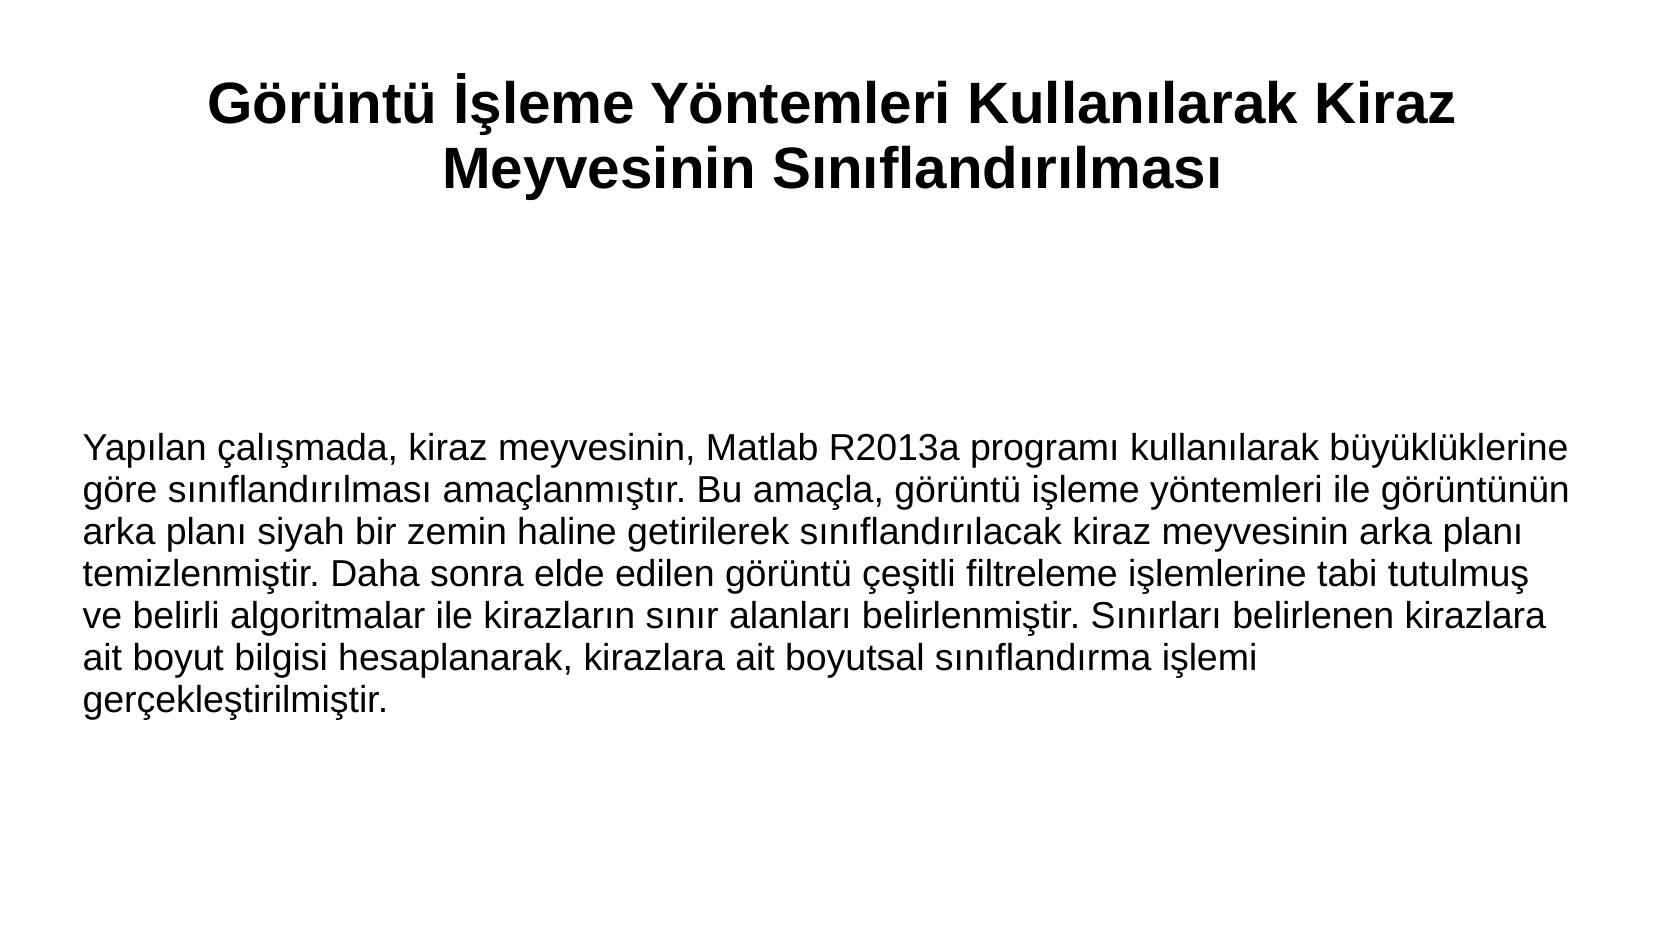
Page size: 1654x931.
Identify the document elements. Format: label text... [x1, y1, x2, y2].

subtitle Yapılan çalışmada, kiraz meyvesinin, Matlab R2013a programı kullanılarak büyüklüklerine göre sınıflandırılması amaçlanmıştır. Bu amaçla, görüntü işleme yöntemleri ile görüntünün arka planı siyah bir zemin haline getirilerek sınıflandırılacak kiraz meyvesinin arka planı temizlenmiştir. Daha sonra elde edilen görüntü çeşitli filtreleme işlemlerine tabi tutulmuş ve belirli algoritmalar ile kirazların sınır alanları belirlenmiştir. Sınırları belirlenen kirazlara ait boyut bilgisi hesaplanarak, kirazlara ait boyutsal sınıflandırma işlemi gerçekleştirilmiştir. [82, 324, 1571, 865]
title Görüntü İşleme Yöntemleri Kullanılarak Kiraz Meyvesinin Sınıflandırılması [88, 70, 1577, 266]
